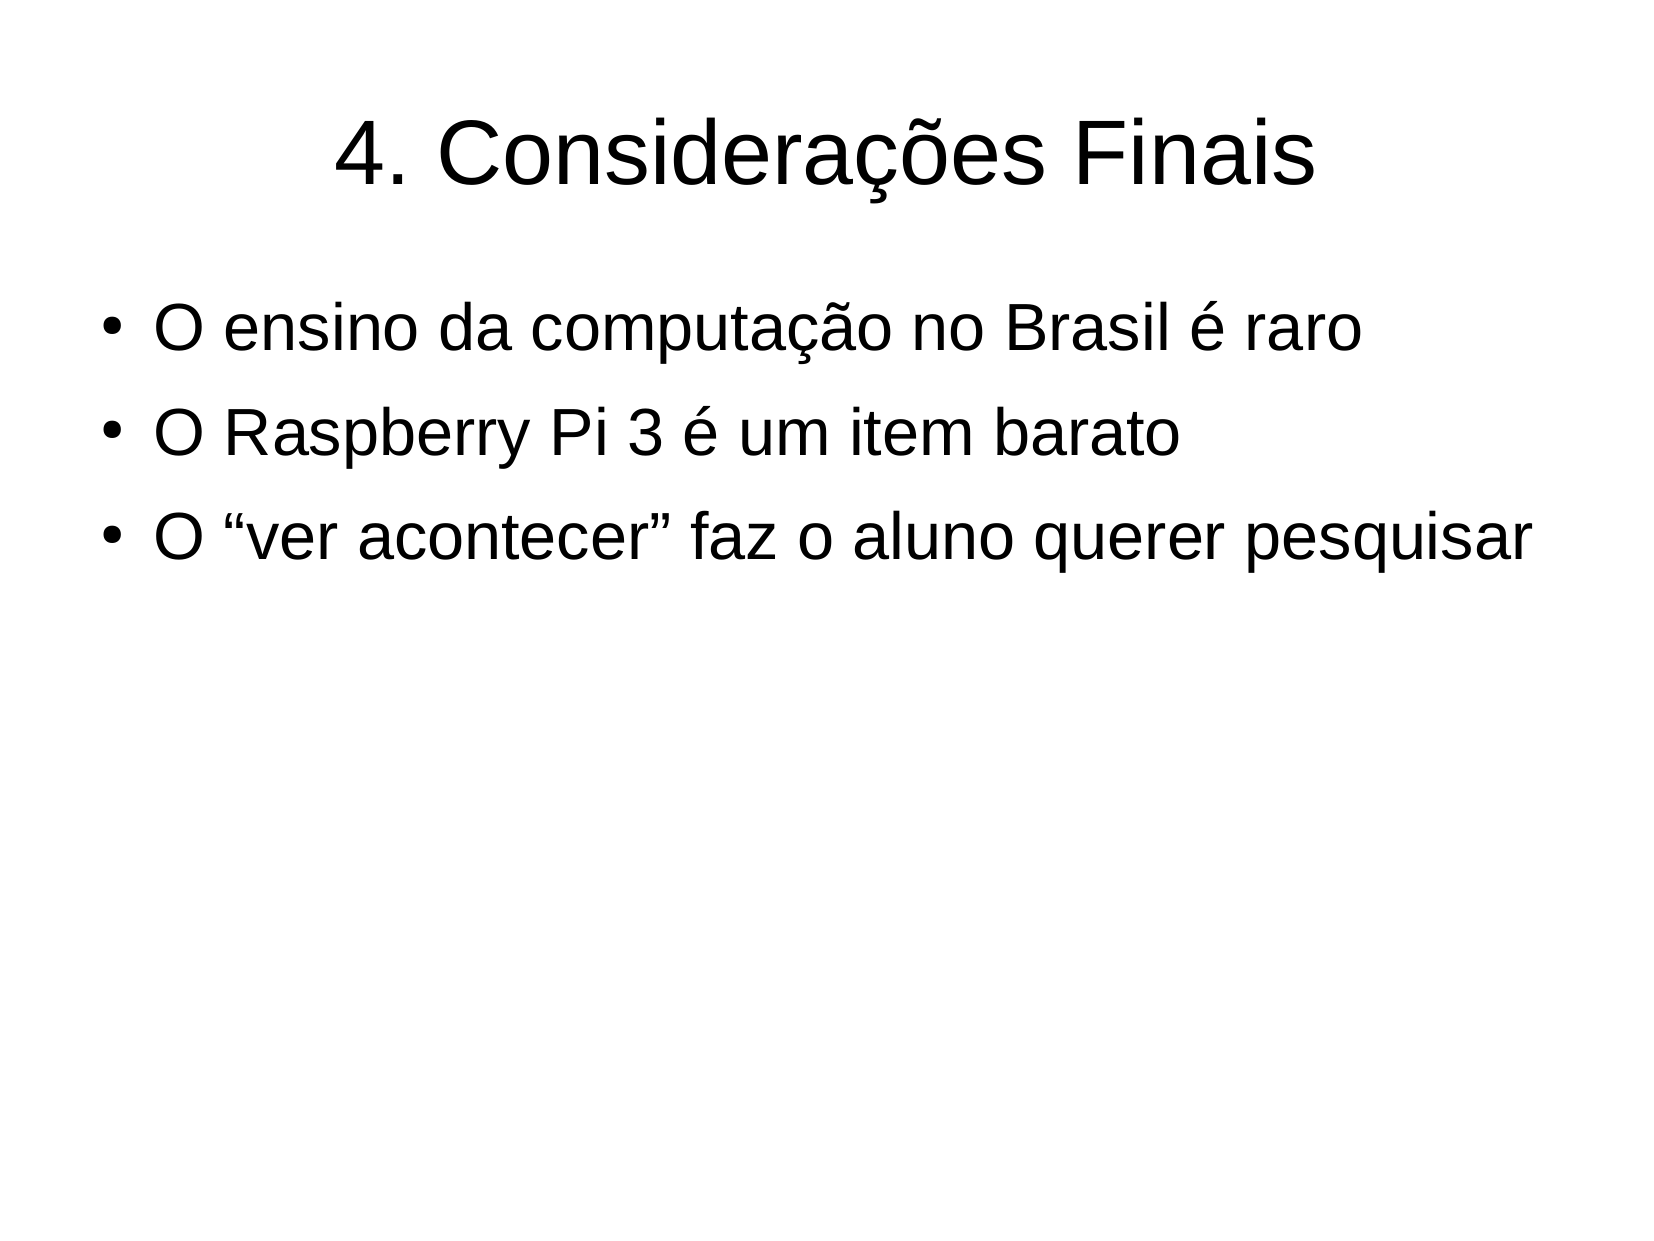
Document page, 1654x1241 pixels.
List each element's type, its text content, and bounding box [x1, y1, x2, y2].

title 4. Considerações Finais [82, 49, 1571, 257]
list O ensino da computação no Brasil é raro O Raspberry Pi 3 é um item barato O “ver acontecer” faz o aluno querer pesquisar [82, 290, 1571, 1010]
